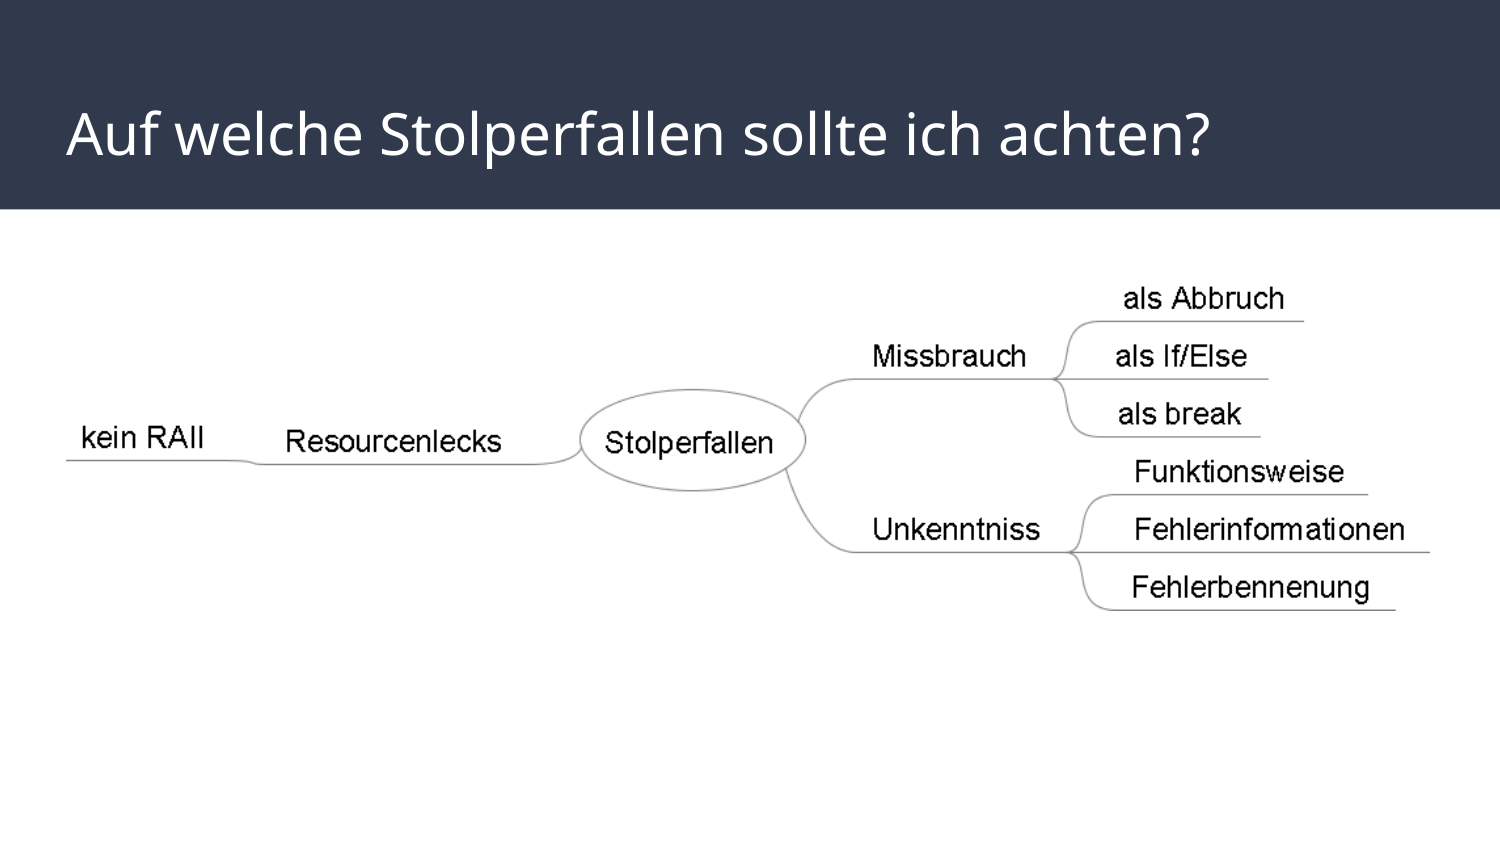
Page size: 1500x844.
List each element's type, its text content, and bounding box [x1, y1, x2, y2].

title Auf welche Stolperfallen sollte ich achten? [51, 82, 1449, 185]
picture [66, 271, 1430, 611]
